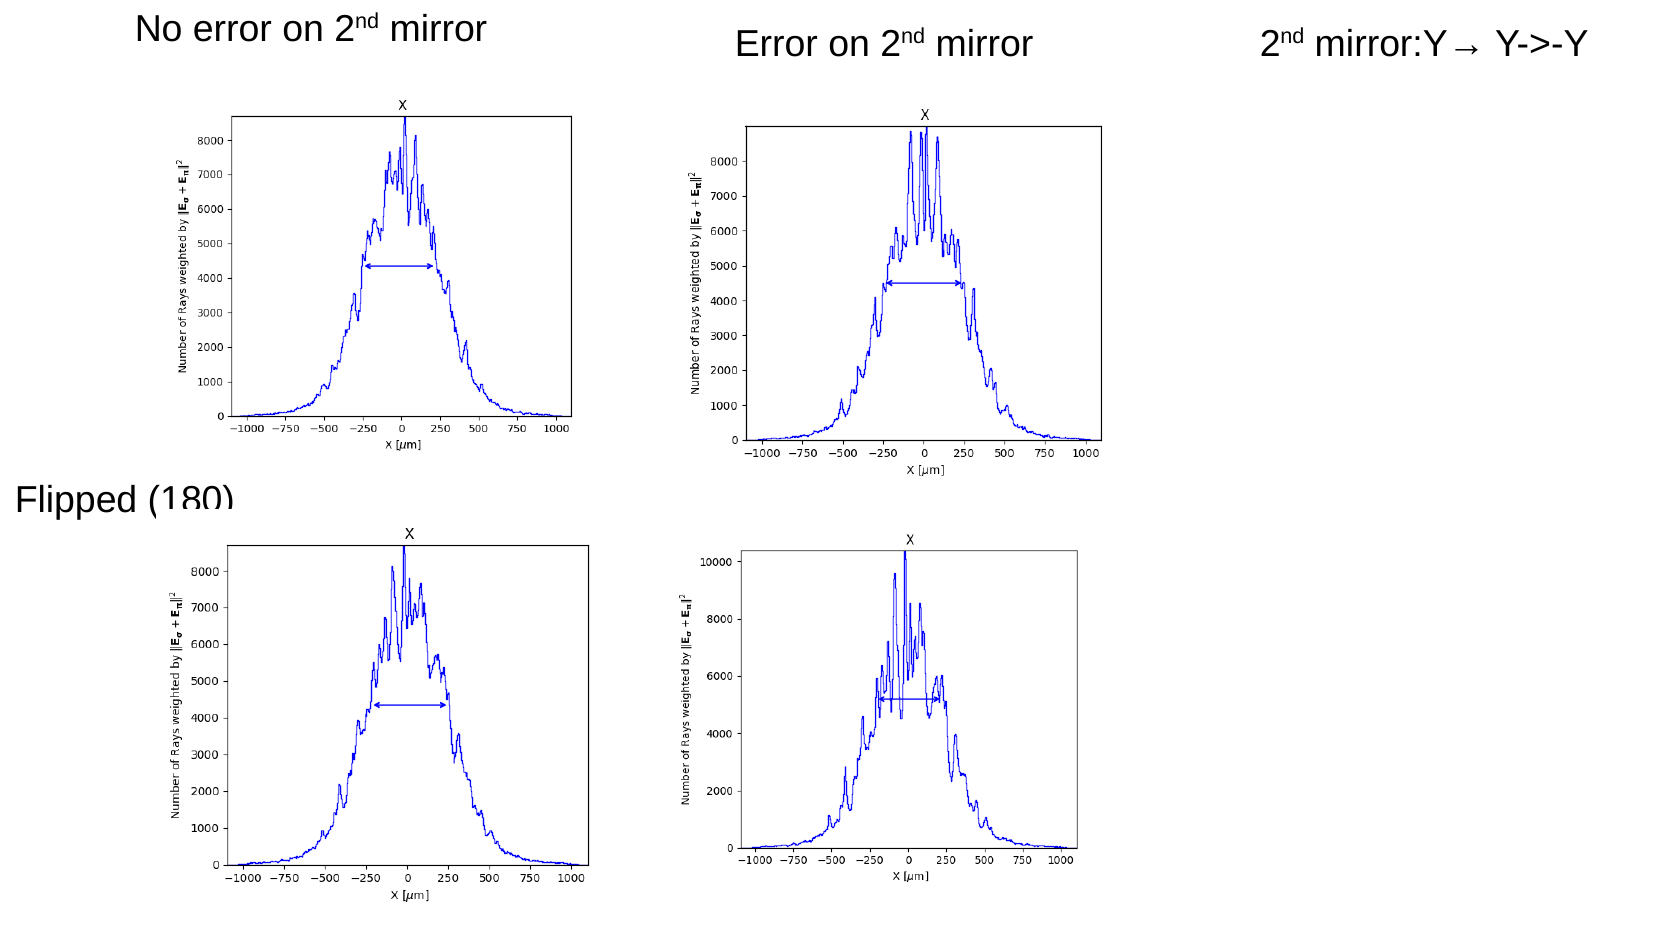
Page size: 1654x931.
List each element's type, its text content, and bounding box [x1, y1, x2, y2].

picture [165, 85, 582, 466]
picture [156, 509, 601, 920]
text_box No error on 2nd mirror [120, 0, 691, 101]
text_box Flipped (180) [0, 471, 271, 571]
picture [675, 100, 1123, 492]
picture [675, 522, 1096, 900]
text_box 2nd mirror:Y→ Y->-Y [1245, 15, 1623, 158]
text_box Error on 2nd mirror [720, 15, 1096, 74]
